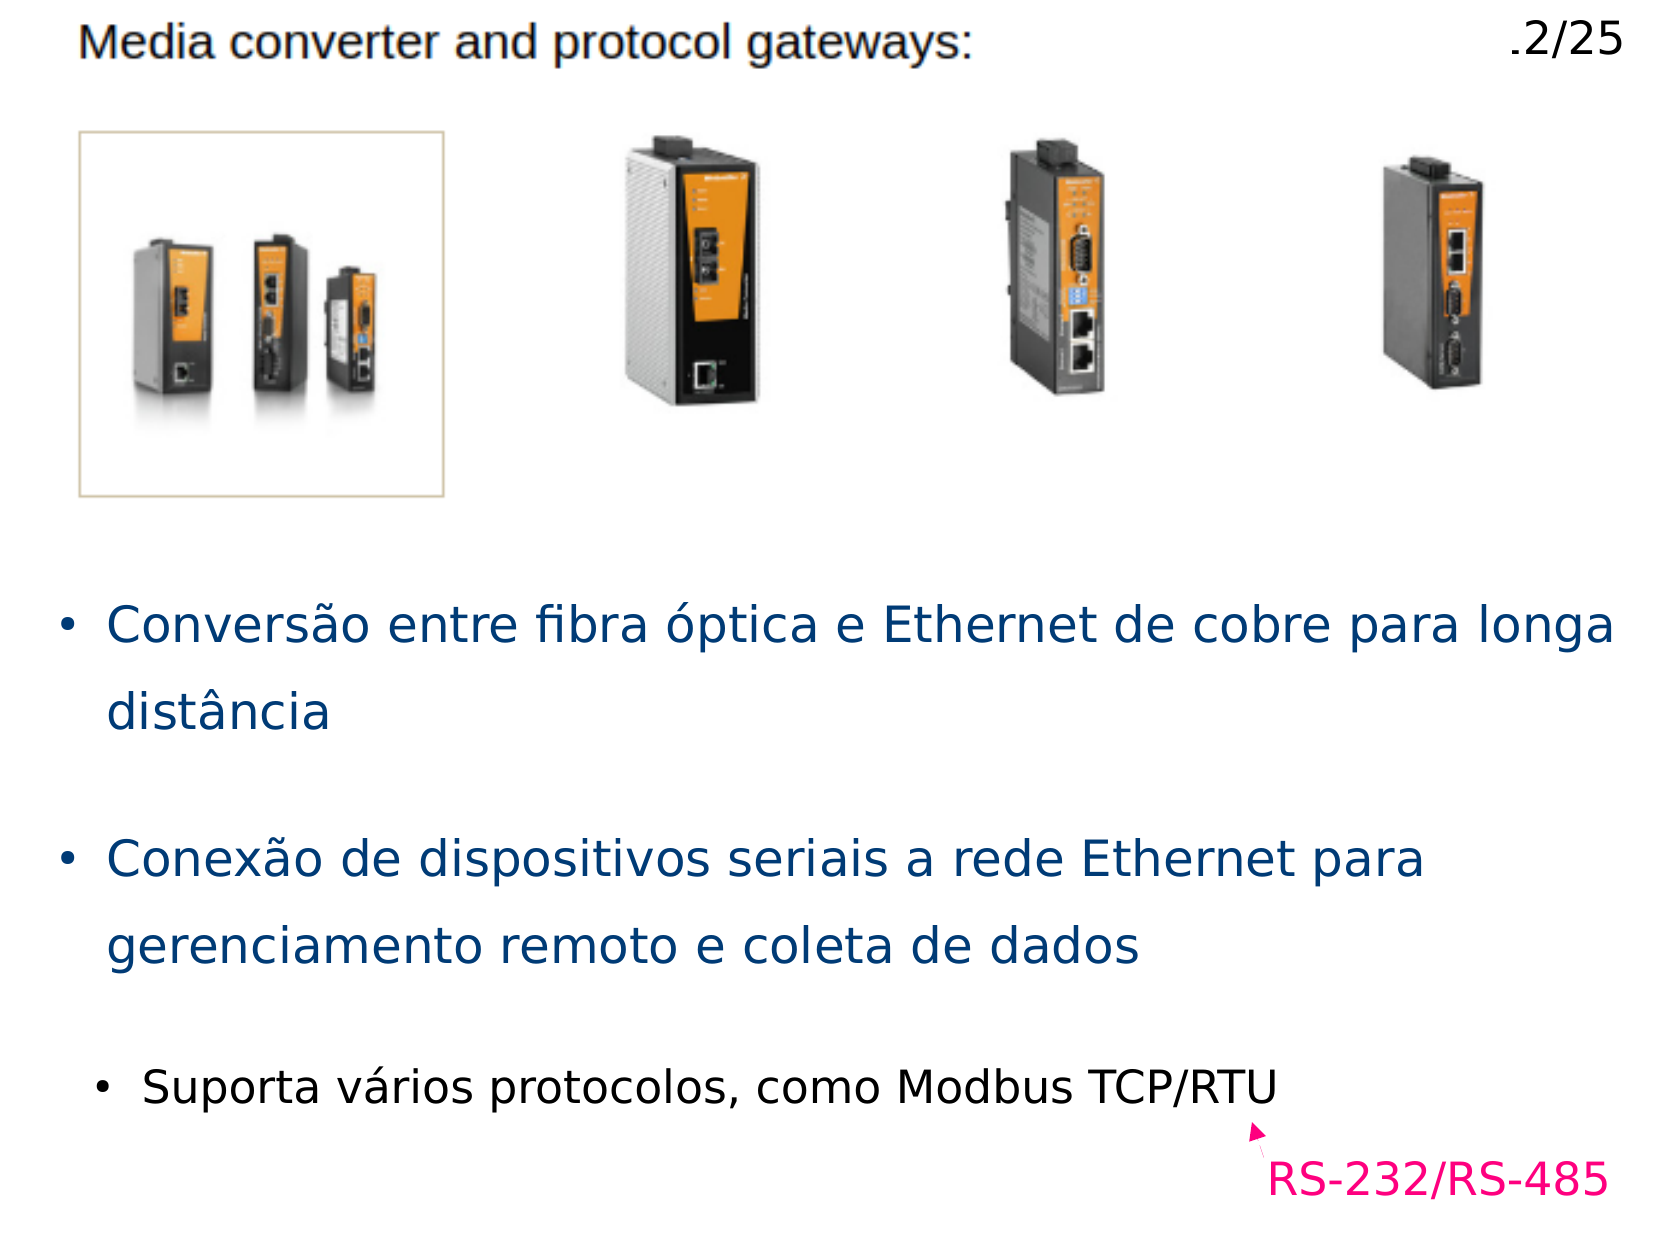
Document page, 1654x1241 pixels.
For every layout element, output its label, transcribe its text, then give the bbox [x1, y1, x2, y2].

list Conversão entre fibra óptica e Ethernet de cobre para longa distância Conexão de dispositivos seriais a rede Ethernet para gerenciamento remoto e coleta de dados Suporta vários protocolos, como Modbus TCP/RTU [59, 566, 1625, 1211]
text_box RS-232/RS-485 [1251, 1145, 1627, 1214]
picture [72, 11, 1512, 520]
